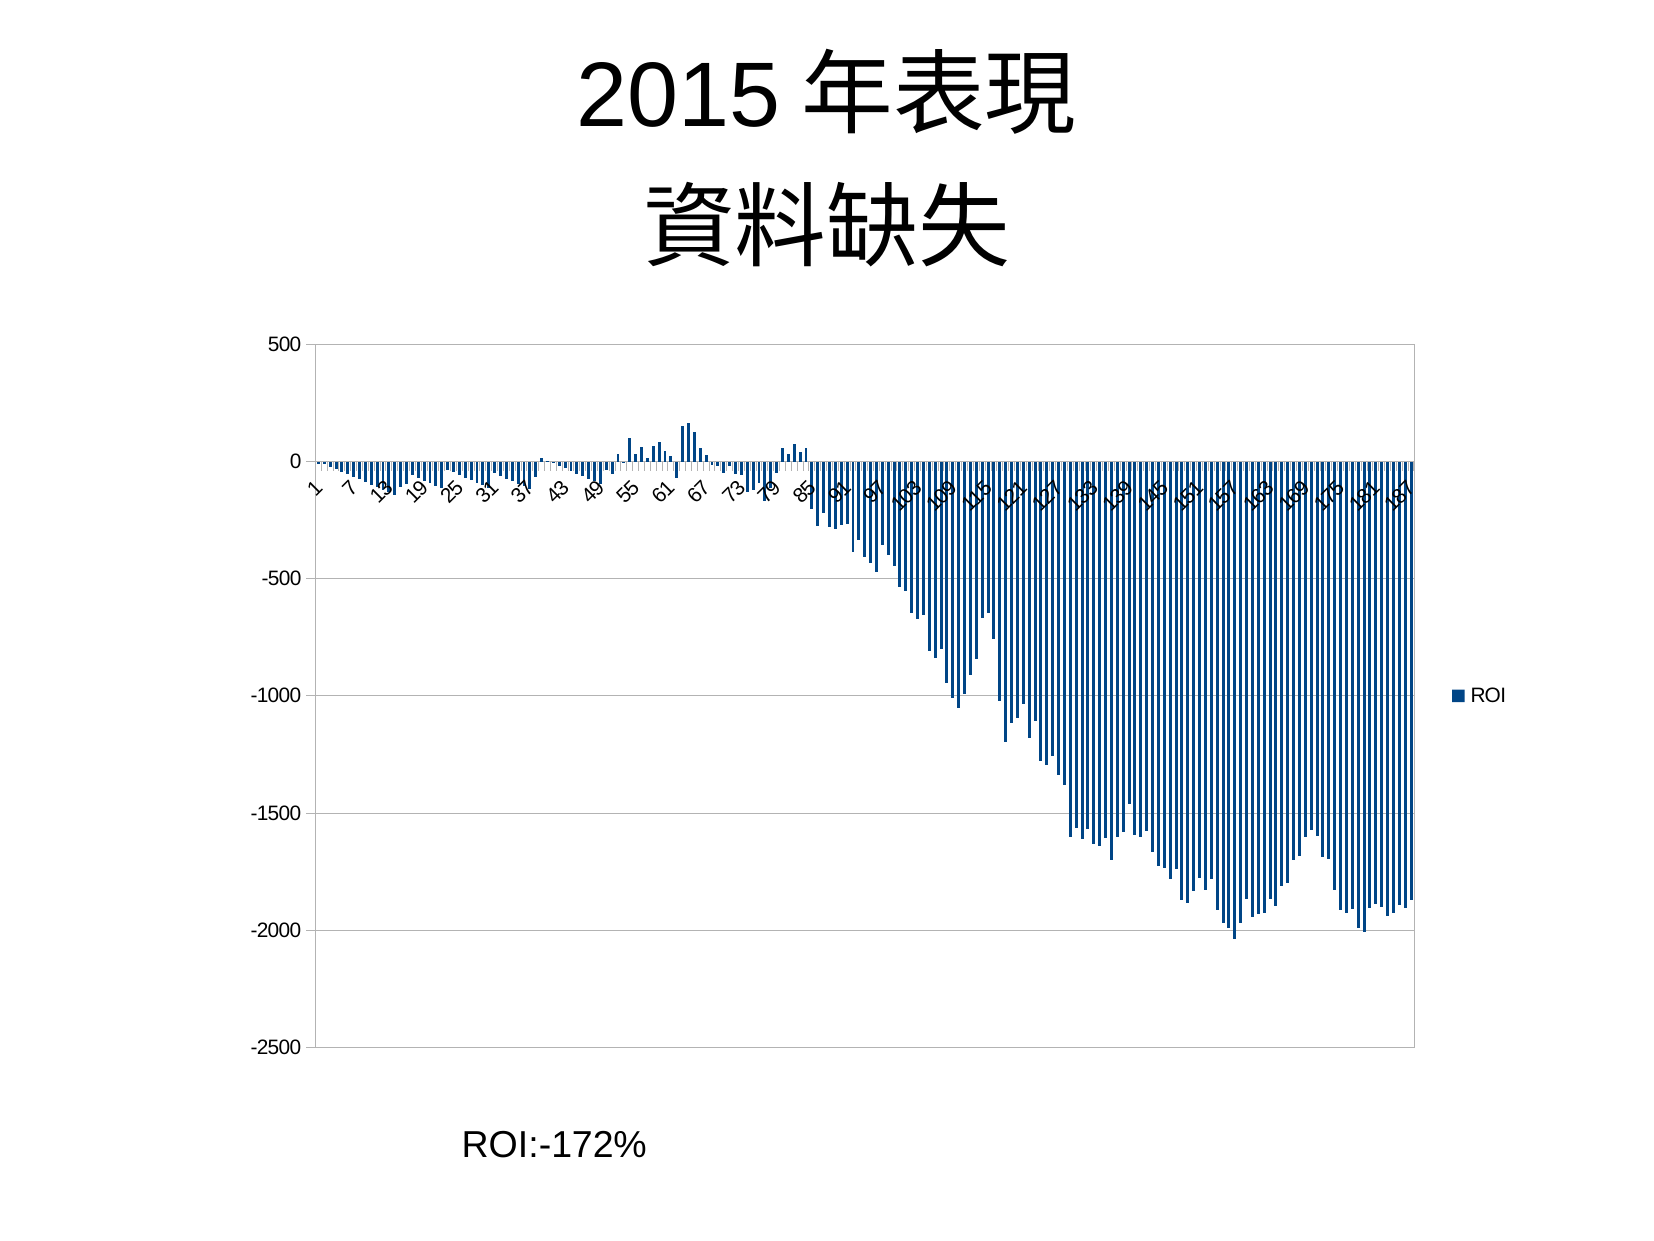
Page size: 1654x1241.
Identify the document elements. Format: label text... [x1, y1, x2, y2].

title 2015年表現 資料缺失 [82, 45, 1571, 261]
chart [224, 317, 1526, 1075]
text_box ROI:-172% [446, 1115, 738, 1173]
